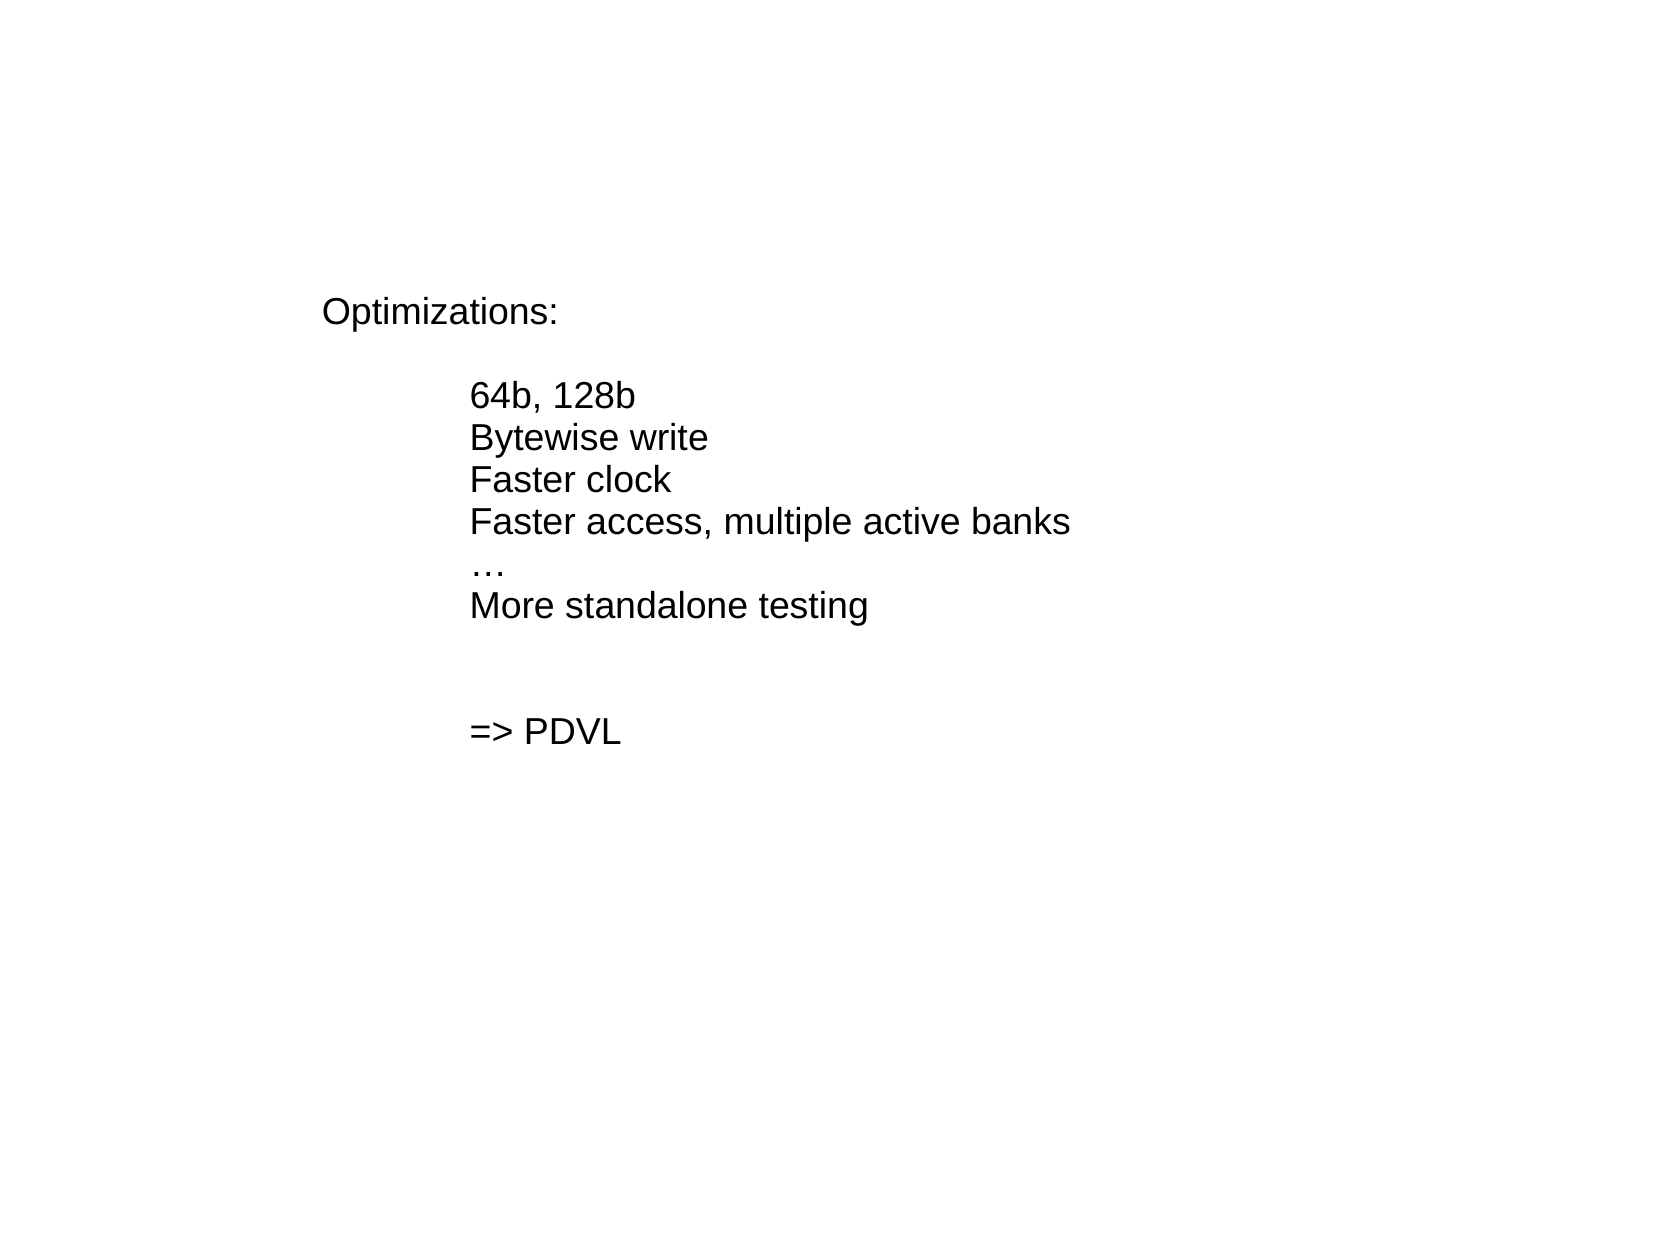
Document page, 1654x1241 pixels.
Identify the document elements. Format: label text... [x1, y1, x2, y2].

text_box Optimizations: 64b, 128b Bytewise write Faster clock Faster access, multiple active banks … More standalone testing => PDVL [307, 283, 1086, 803]
